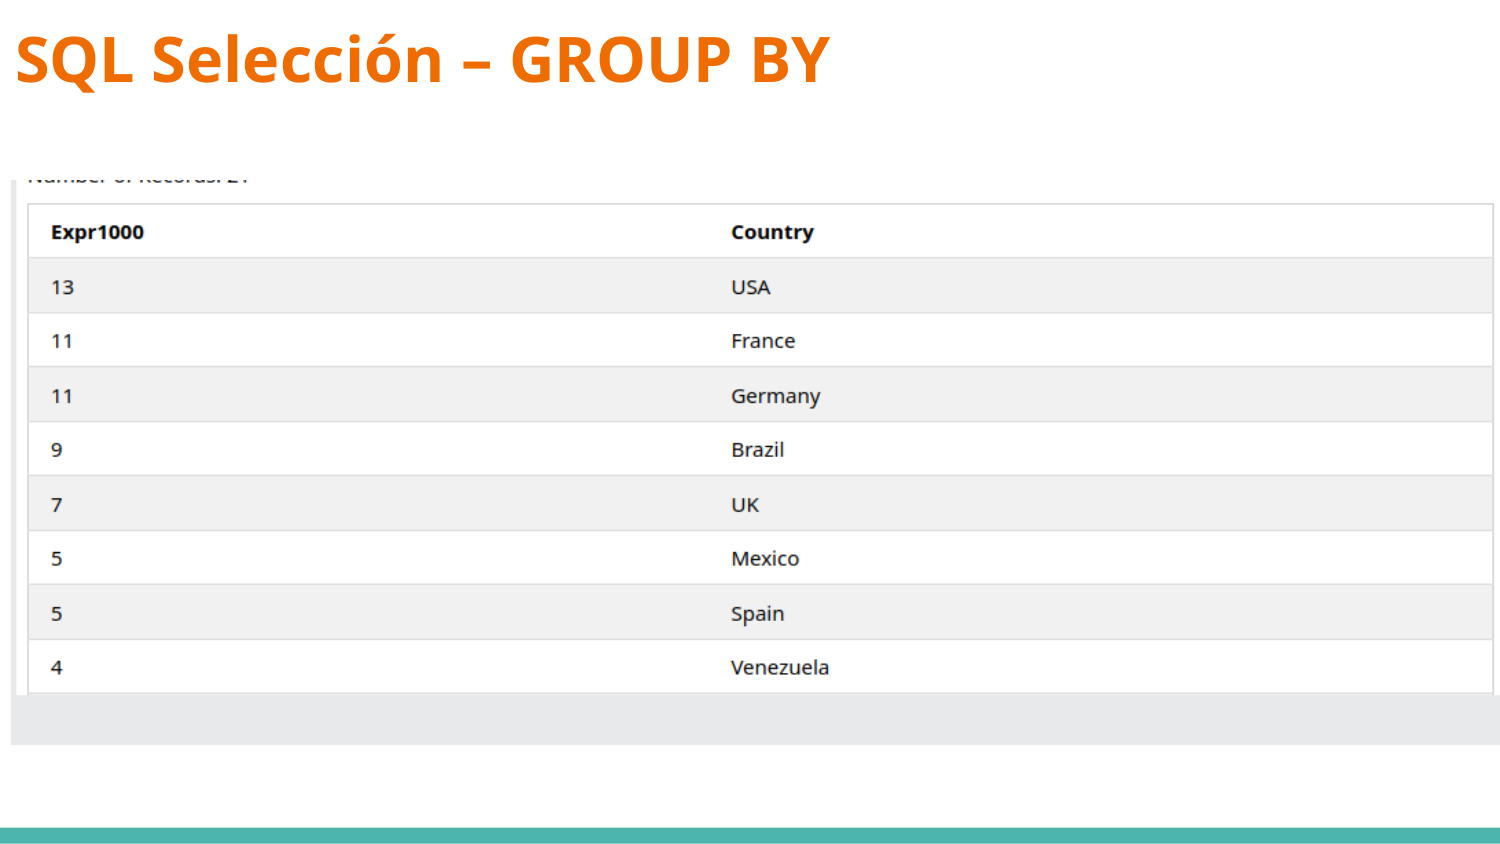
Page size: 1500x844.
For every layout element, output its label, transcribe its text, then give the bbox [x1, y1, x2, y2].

picture [11, 180, 1500, 745]
title SQL Selección – GROUP BY [0, 0, 1398, 116]
